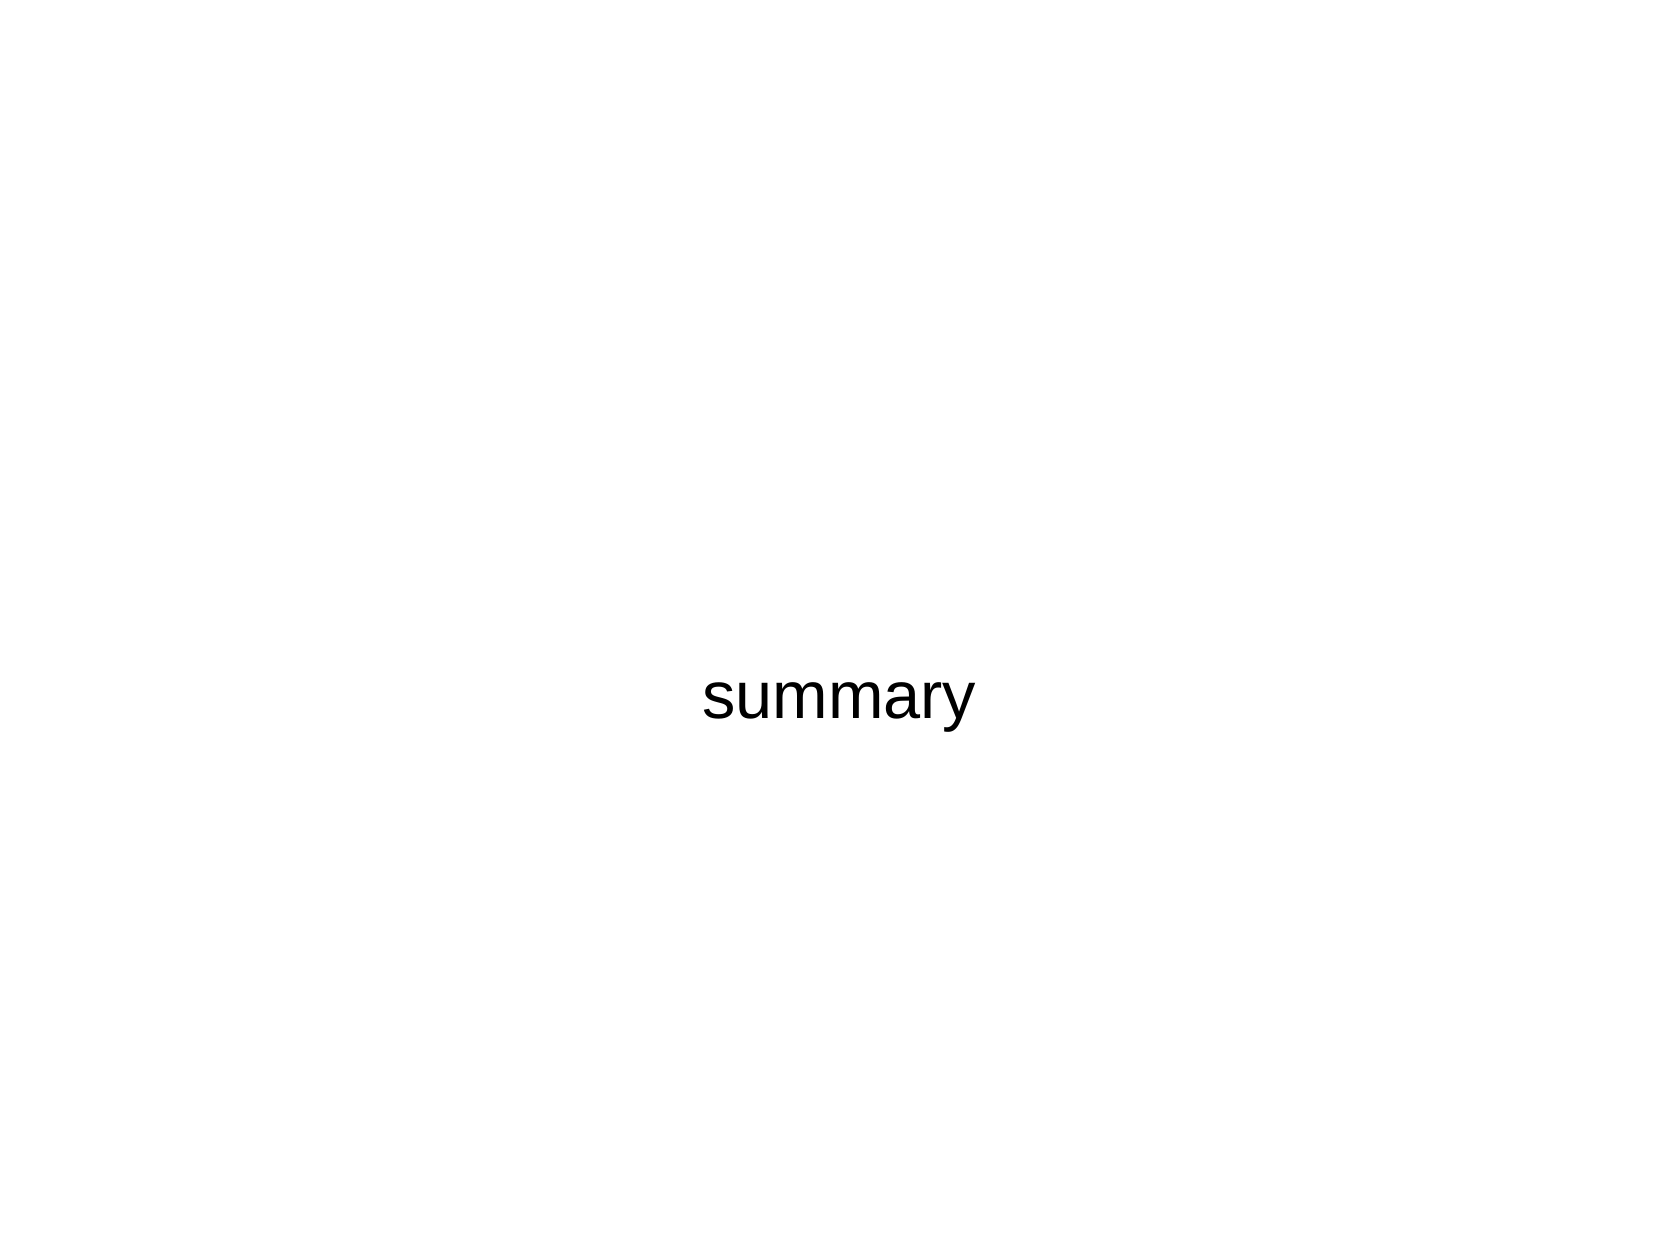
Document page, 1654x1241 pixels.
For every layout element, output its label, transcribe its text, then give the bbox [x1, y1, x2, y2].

subtitle summary [25, 233, 1654, 1158]
